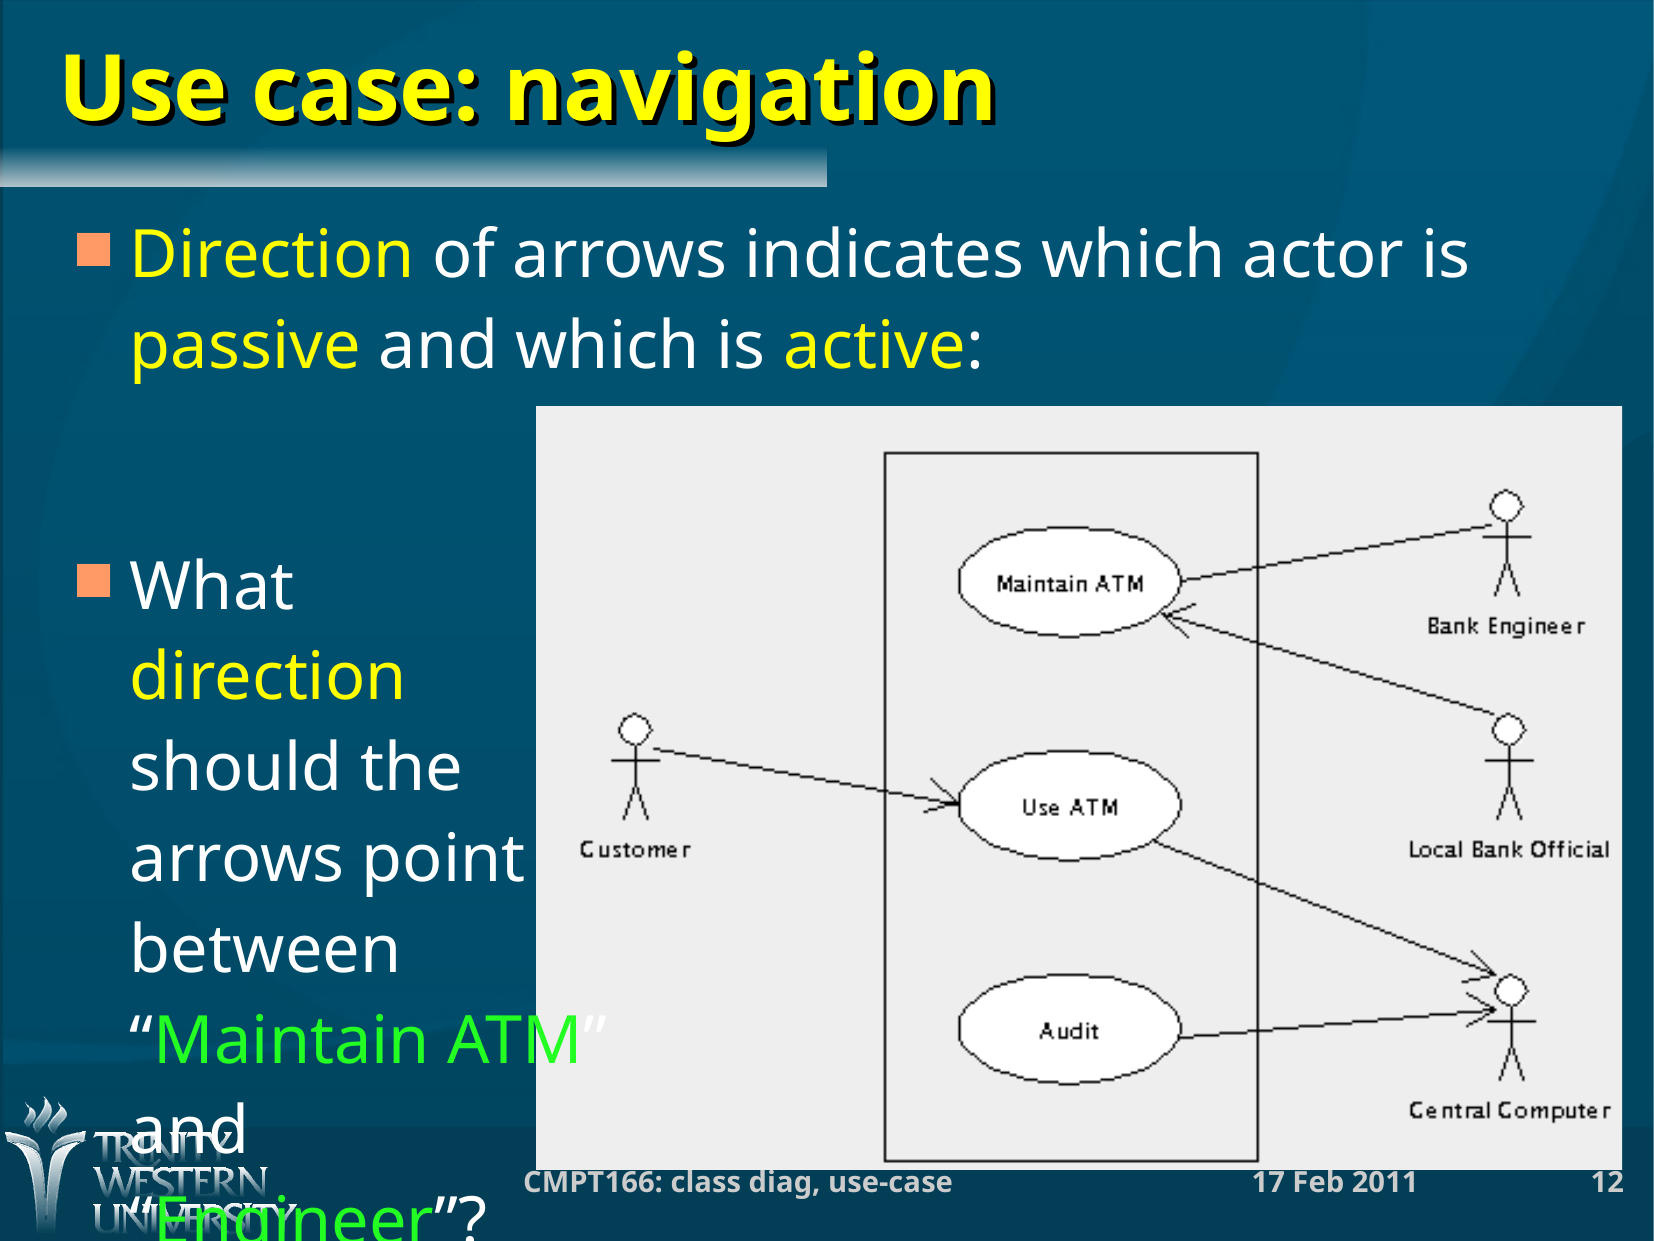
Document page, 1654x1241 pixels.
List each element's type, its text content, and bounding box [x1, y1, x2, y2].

title Use case: navigation [59, 19, 1595, 148]
text_box Company [0, 154, 827, 158]
picture [537, 1122, 1622, 1171]
picture [38, 1227, 54, 1232]
list Direction of arrows indicates which actor is passive and which is active: What direction should the arrows point between “Maintain ATM” and “Engineer”? [59, 206, 1625, 1122]
